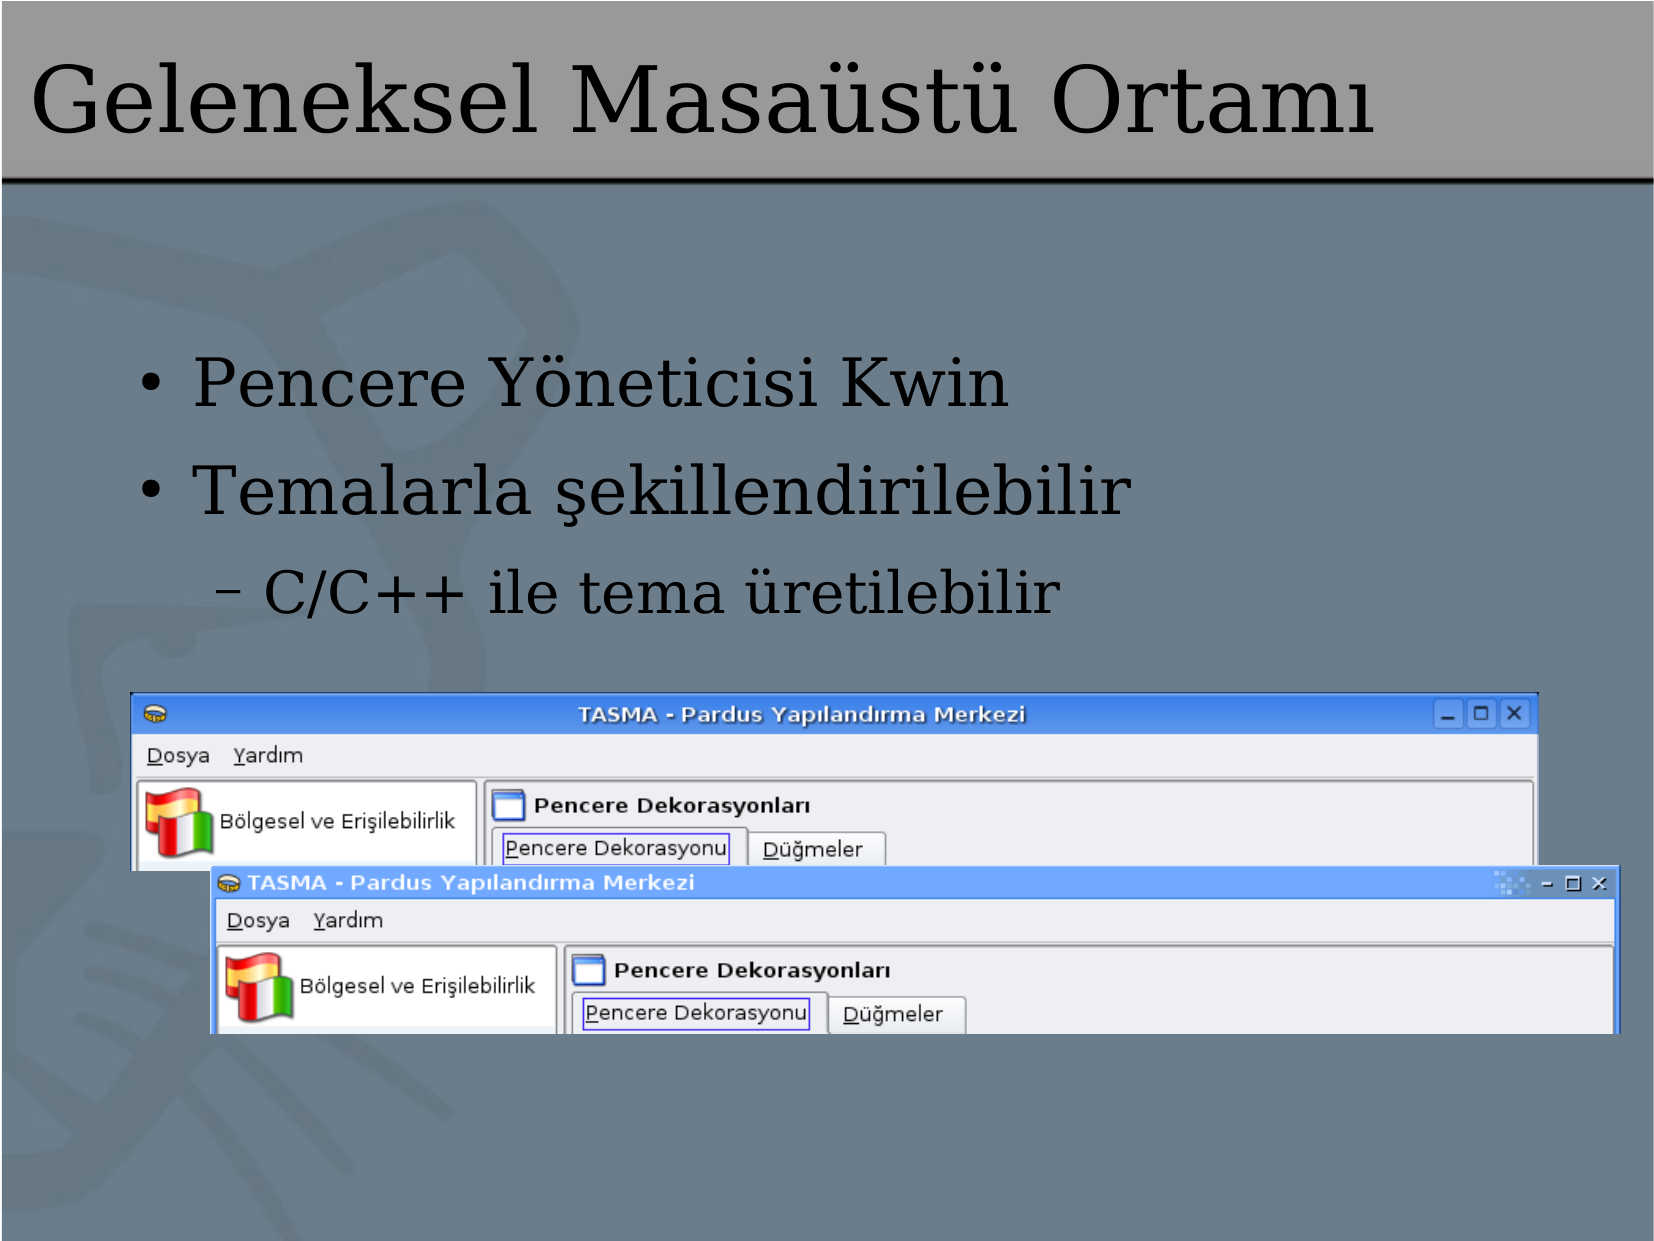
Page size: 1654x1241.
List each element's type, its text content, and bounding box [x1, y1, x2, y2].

picture [1, 1, 1654, 1241]
list Pencere Yöneticisi Kwin Temalarla şekillendirilebilir C/C++ ile tema üretilebilir [121, 344, 1534, 1127]
title Geleneksel Masaüstü Ortamı [0, 0, 1410, 204]
